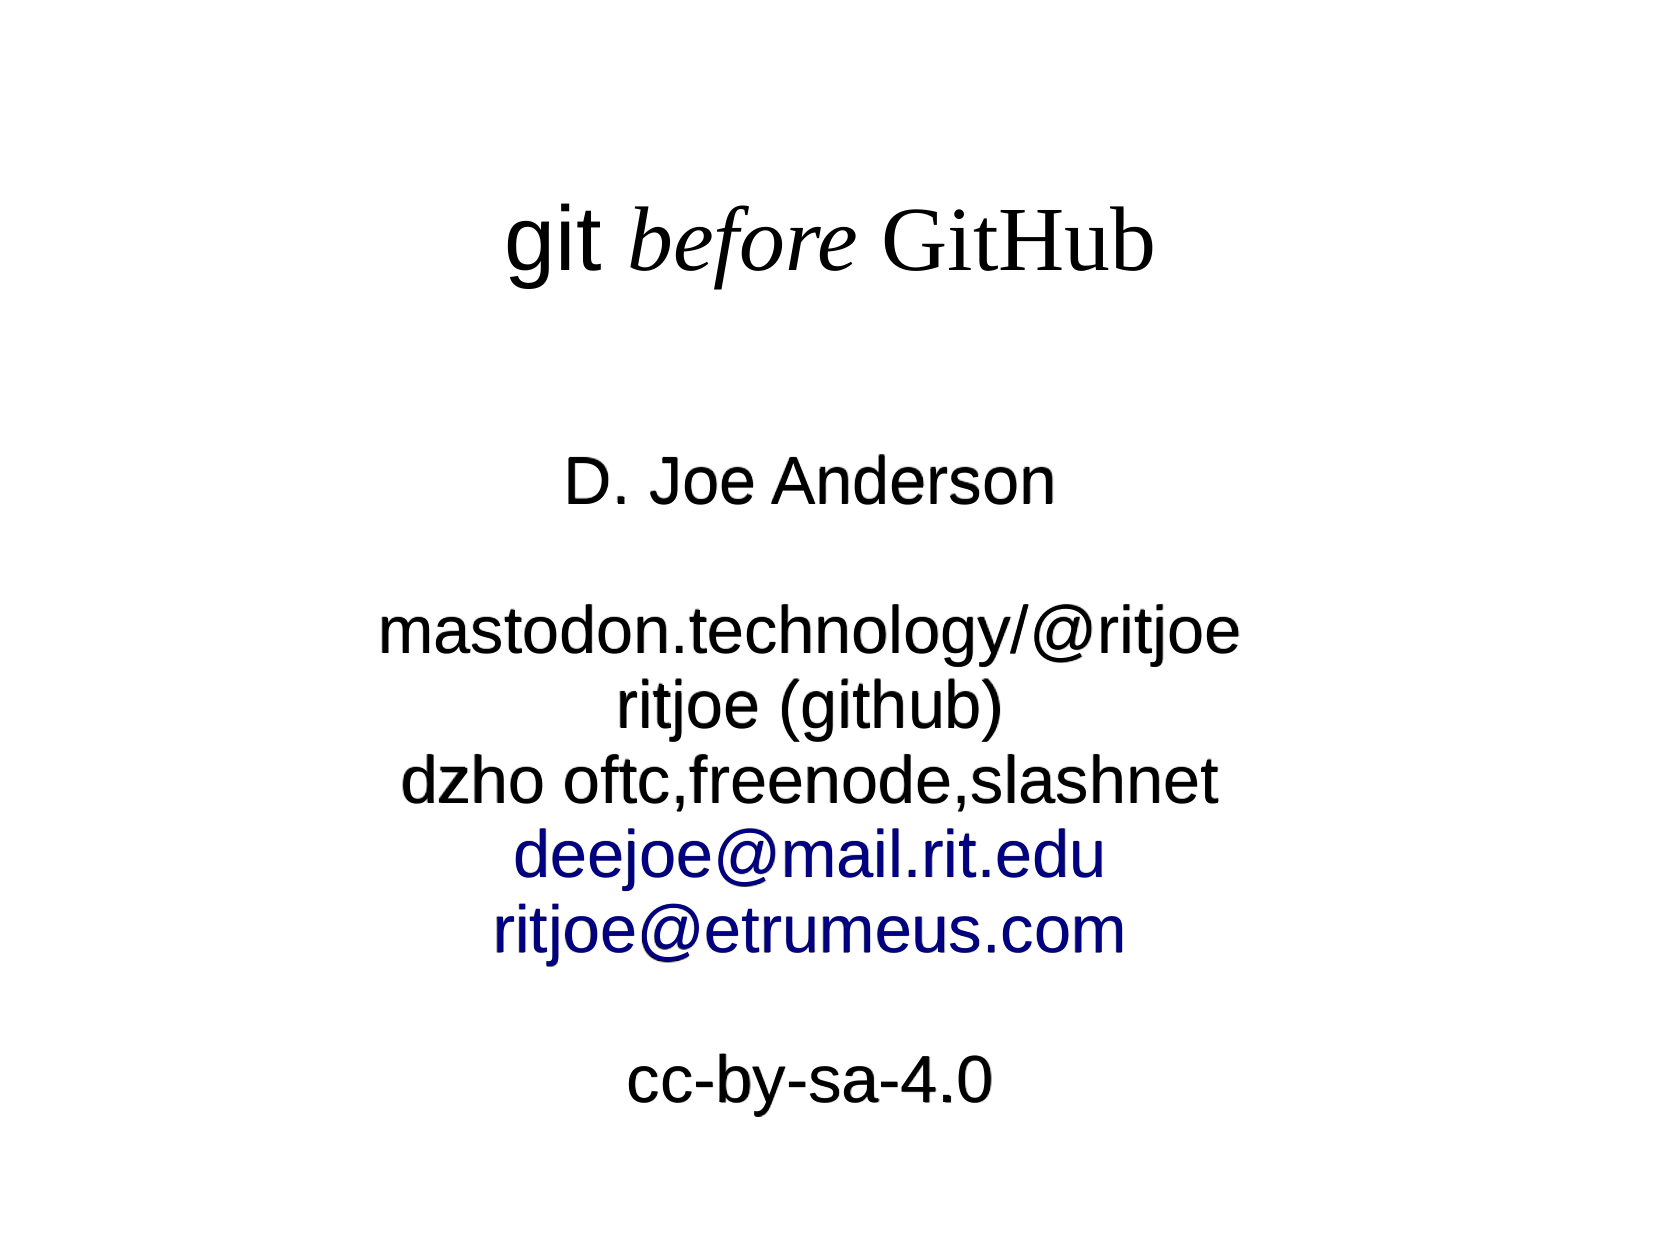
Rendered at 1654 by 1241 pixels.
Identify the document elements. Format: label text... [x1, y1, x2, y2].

subtitle D. Joe Anderson mastodon.technology/@ritjoe ritjoe (github) dzho oftc,freenode,slashnet deejoe@mail.rit.edu ritjoe@etrumeus.com cc-by-sa-4.0 [82, 443, 1538, 1117]
title git before GitHub [86, 135, 1576, 343]
